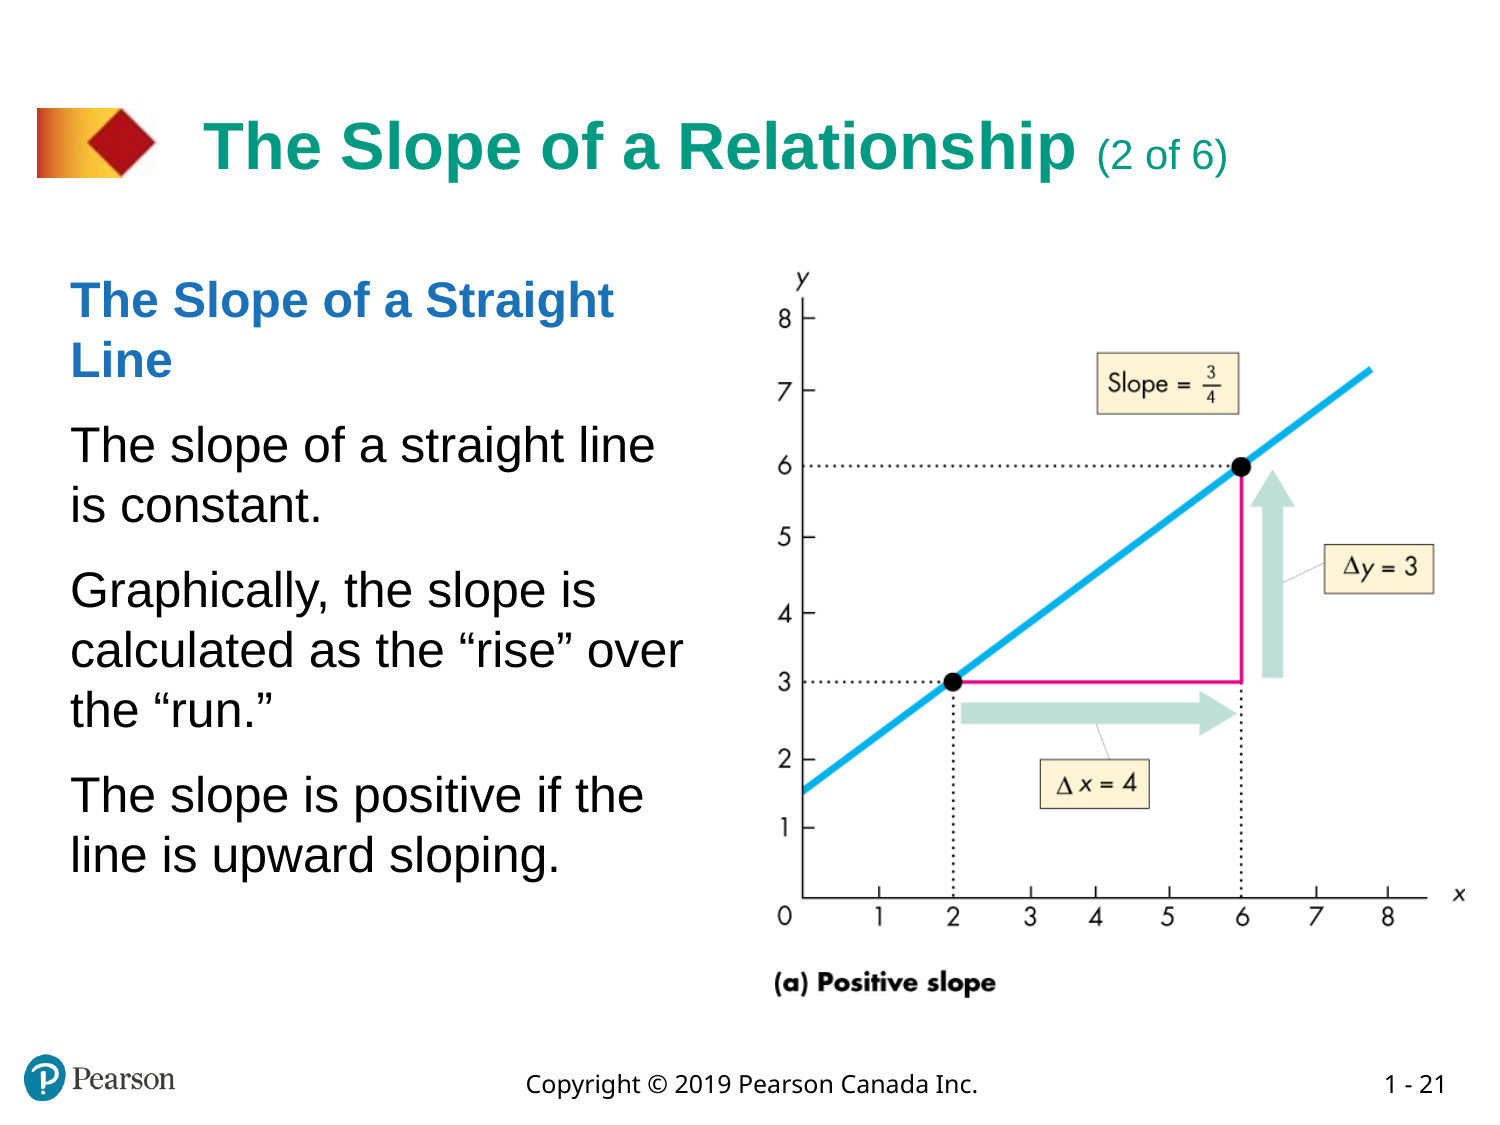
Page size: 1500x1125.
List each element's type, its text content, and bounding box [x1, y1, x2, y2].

picture [24, 1054, 43, 1074]
picture [24, 1084, 35, 1101]
picture [49, 1054, 175, 1101]
title The Slope of a Relationship (2 of 6) [188, 50, 1364, 236]
picture [31, 1063, 59, 1095]
list The Slope of a Straight Line The slope of a straight line is constant. Graphically, the slope is calculated as the “rise” over the “run.” The slope is positive if the line is upward sloping. [37, 259, 700, 1038]
picture [774, 259, 1465, 998]
picture [37, 108, 157, 178]
